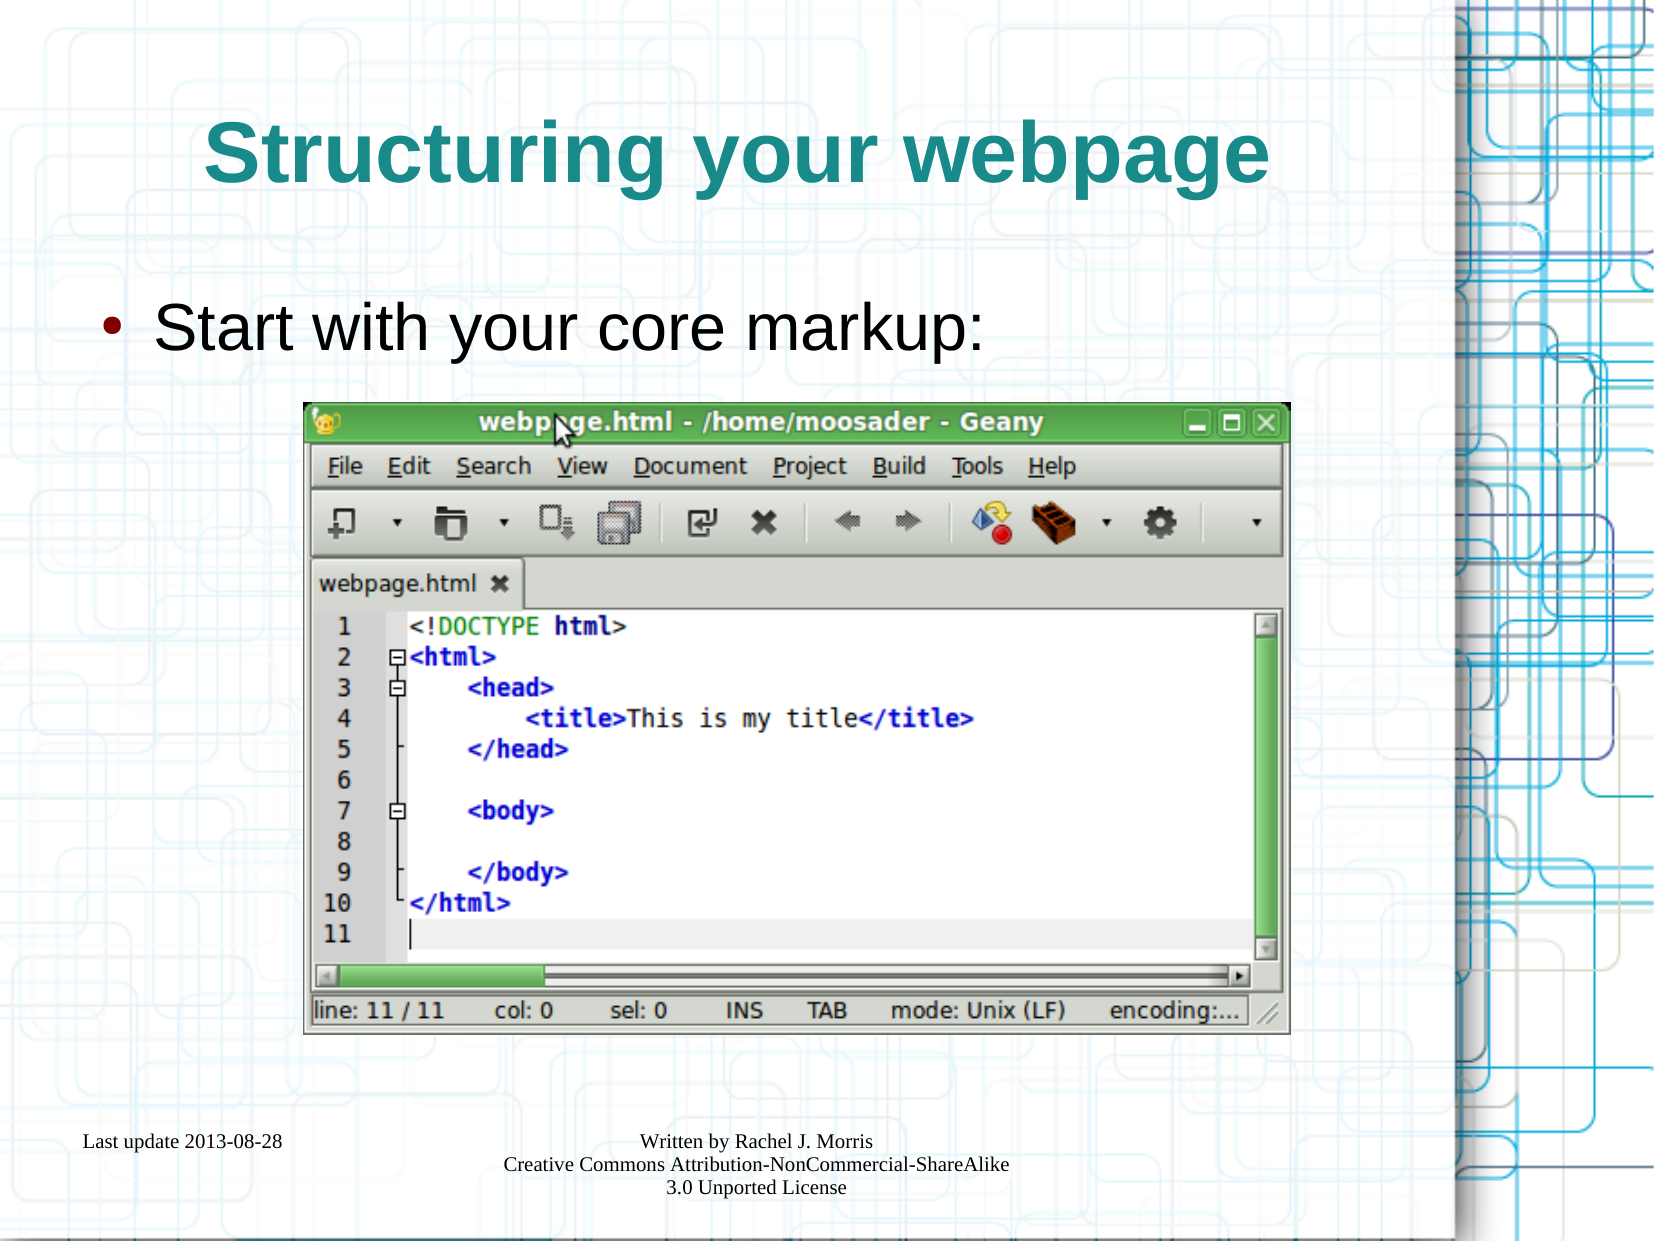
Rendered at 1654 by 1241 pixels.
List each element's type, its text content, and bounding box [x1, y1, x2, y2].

list Start with your core markup: [82, 290, 1418, 1010]
picture [0, 0, 1654, 1241]
title Structuring your webpage [59, 49, 1418, 257]
